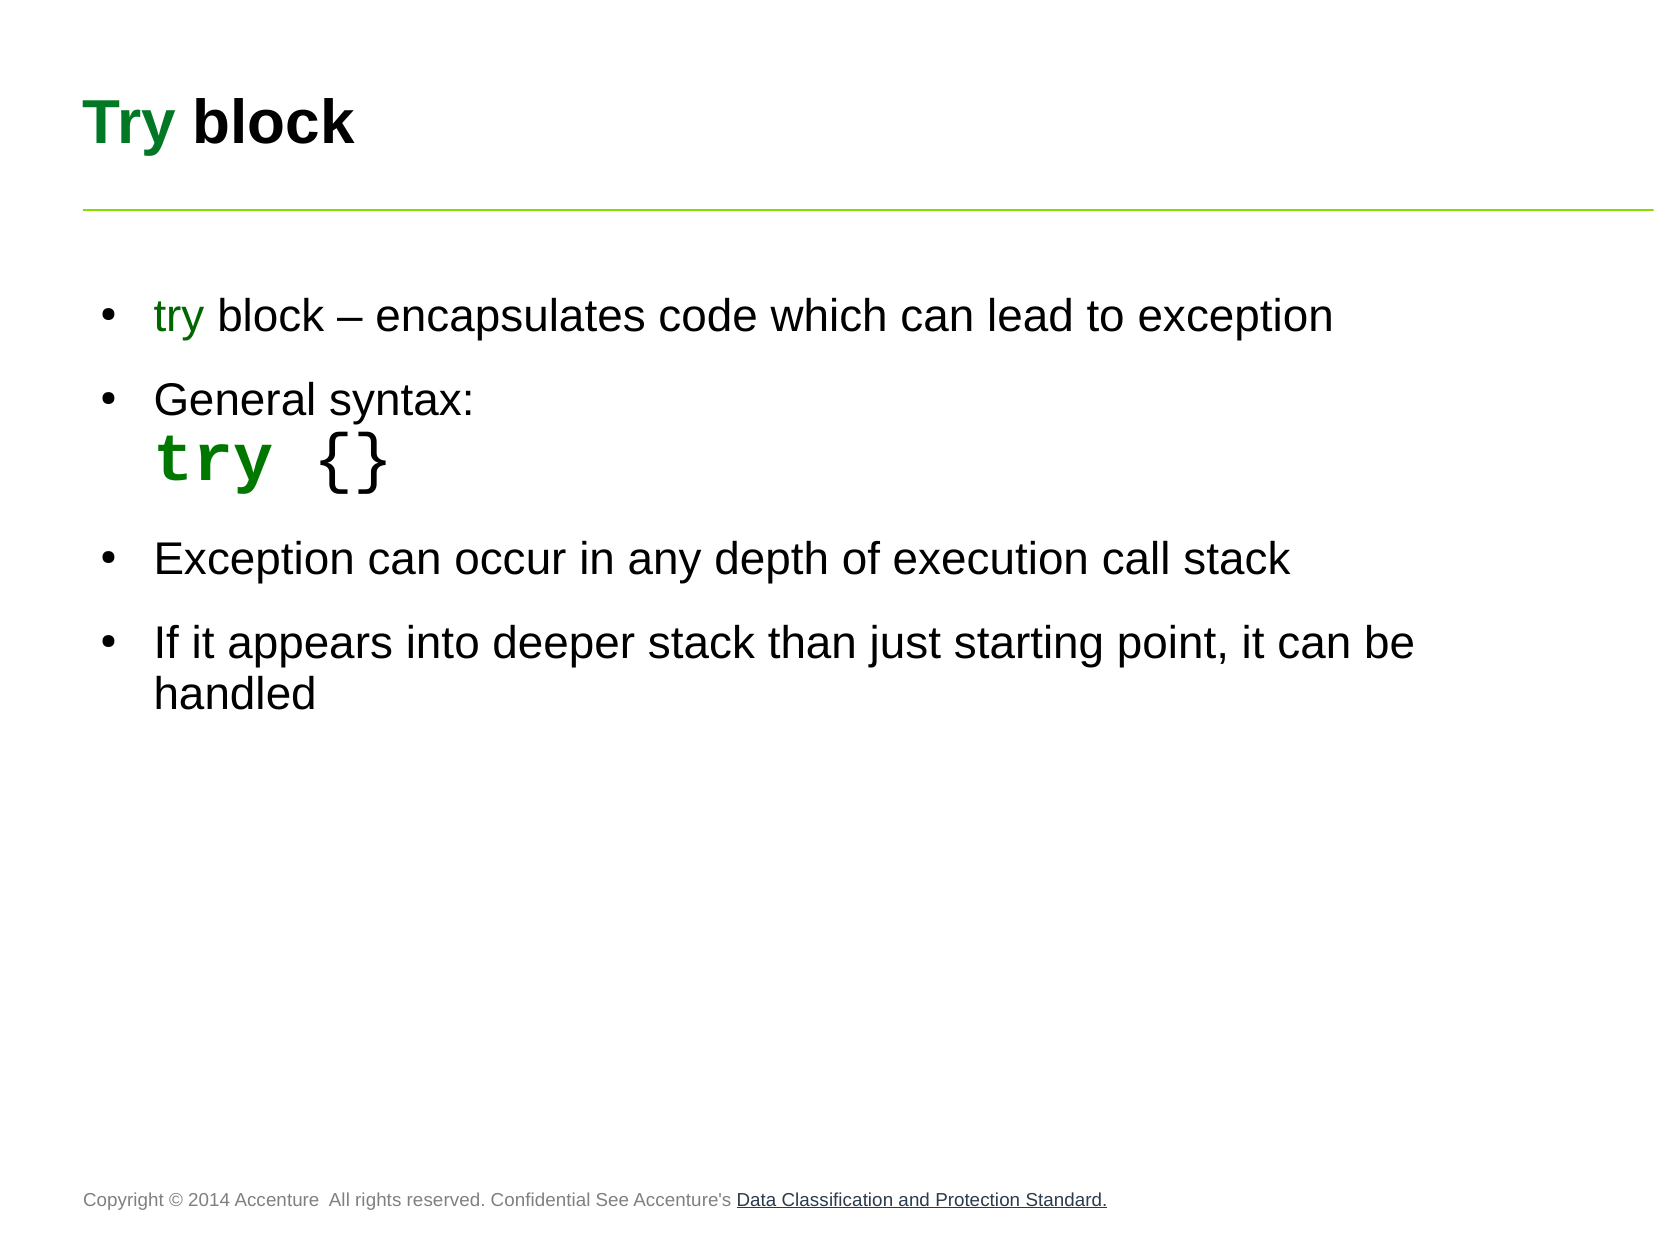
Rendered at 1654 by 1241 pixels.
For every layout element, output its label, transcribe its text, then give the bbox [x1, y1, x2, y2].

title Try block [82, 49, 1571, 196]
list try block – encapsulates code which can lead to exception General syntax: try {} Exception can occur in any depth of execution call stack If it appears into deeper stack than just starting point, it can be handled [82, 290, 1538, 1010]
